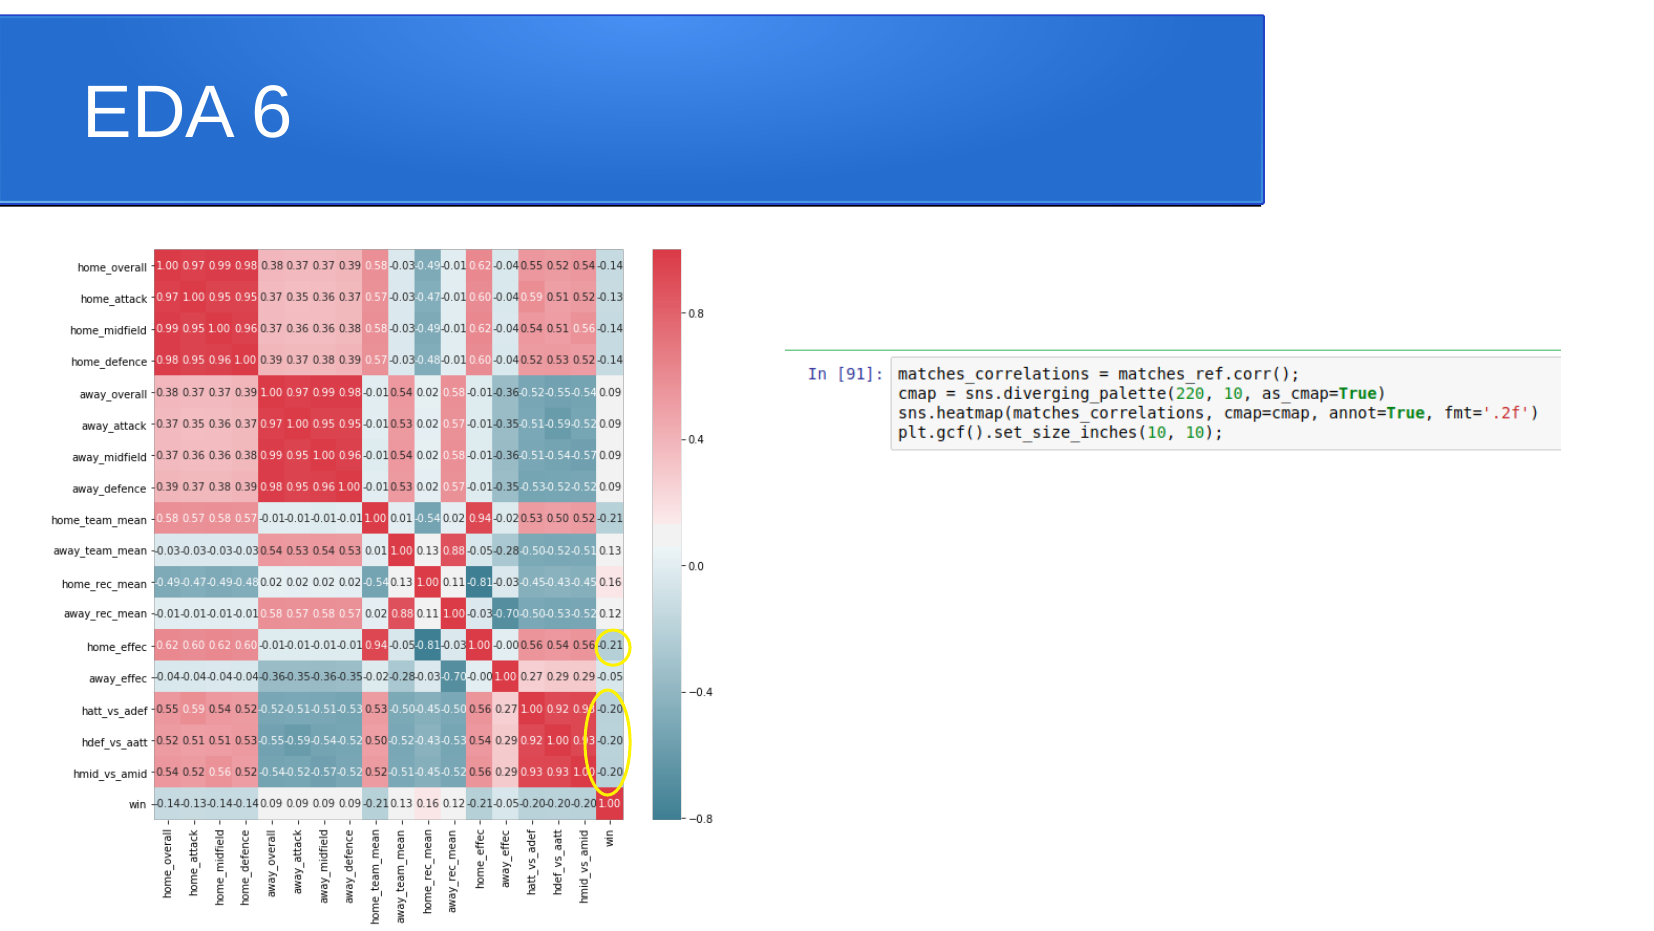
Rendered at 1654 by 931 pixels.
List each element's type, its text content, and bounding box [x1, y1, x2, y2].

picture [43, 239, 721, 931]
text_box [596, 630, 631, 666]
picture [785, 344, 1561, 462]
title EDA 6 [82, 35, 1235, 189]
text_box [585, 690, 631, 796]
